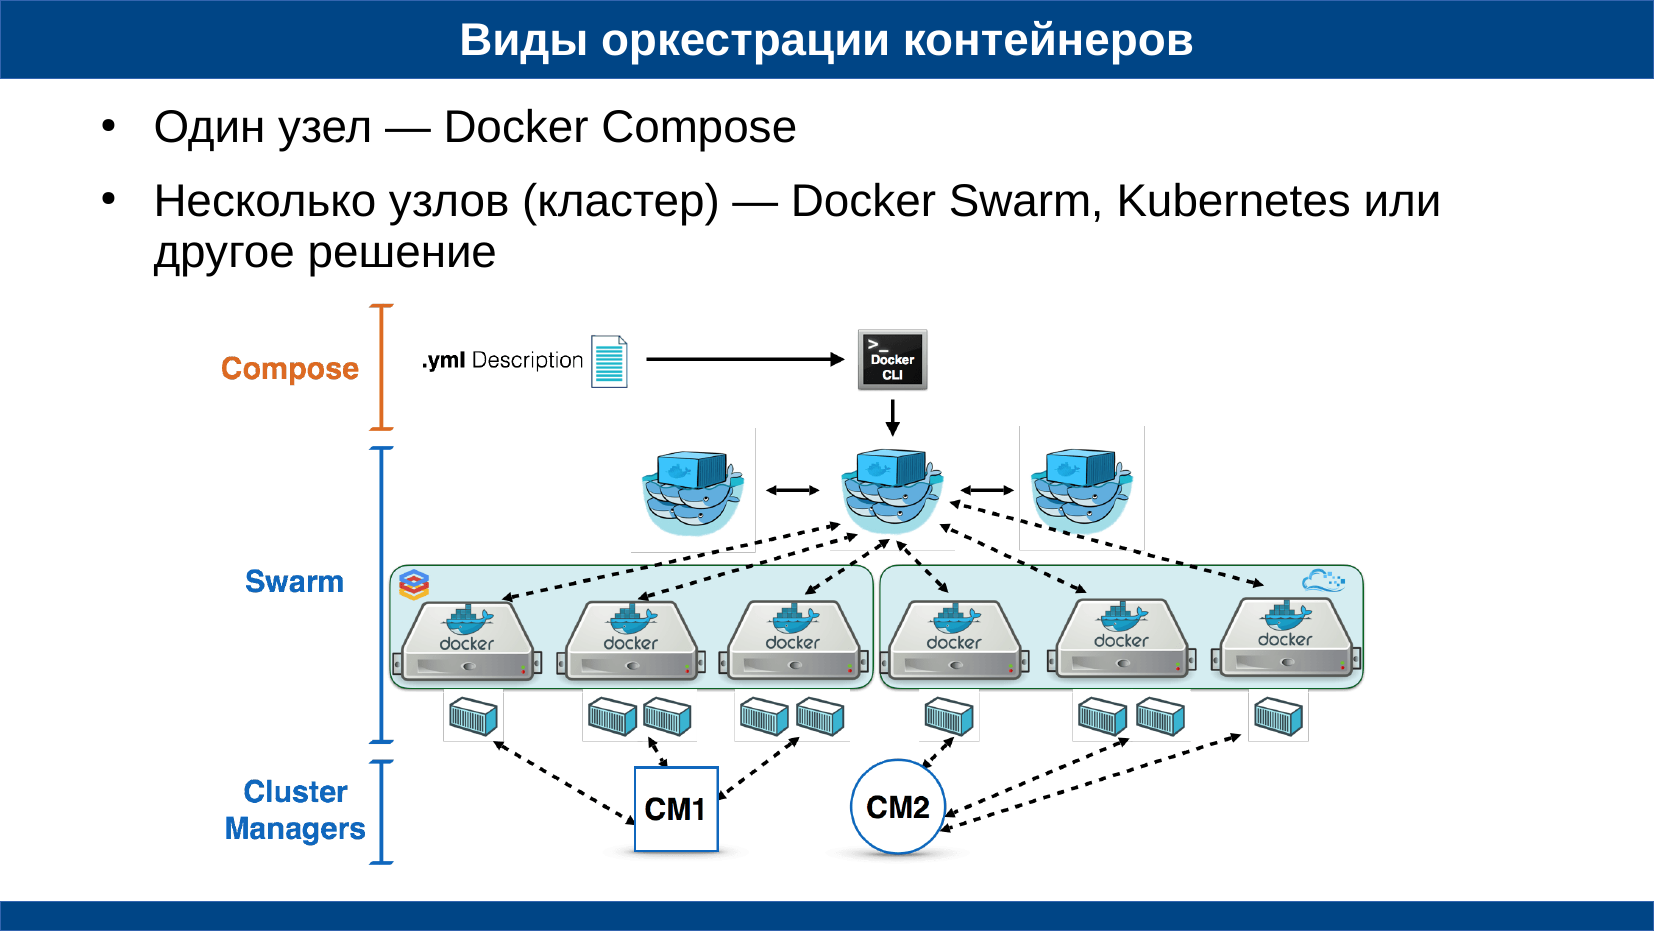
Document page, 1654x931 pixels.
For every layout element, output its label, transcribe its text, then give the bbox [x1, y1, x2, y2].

picture [216, 300, 1366, 901]
list Один узел — Docker Compose Несколько узлов (кластер) — Docker Swarm, Kubernetes или другое решение [82, 101, 1571, 359]
title Виды оркестрации контейнеров [0, 0, 1654, 79]
